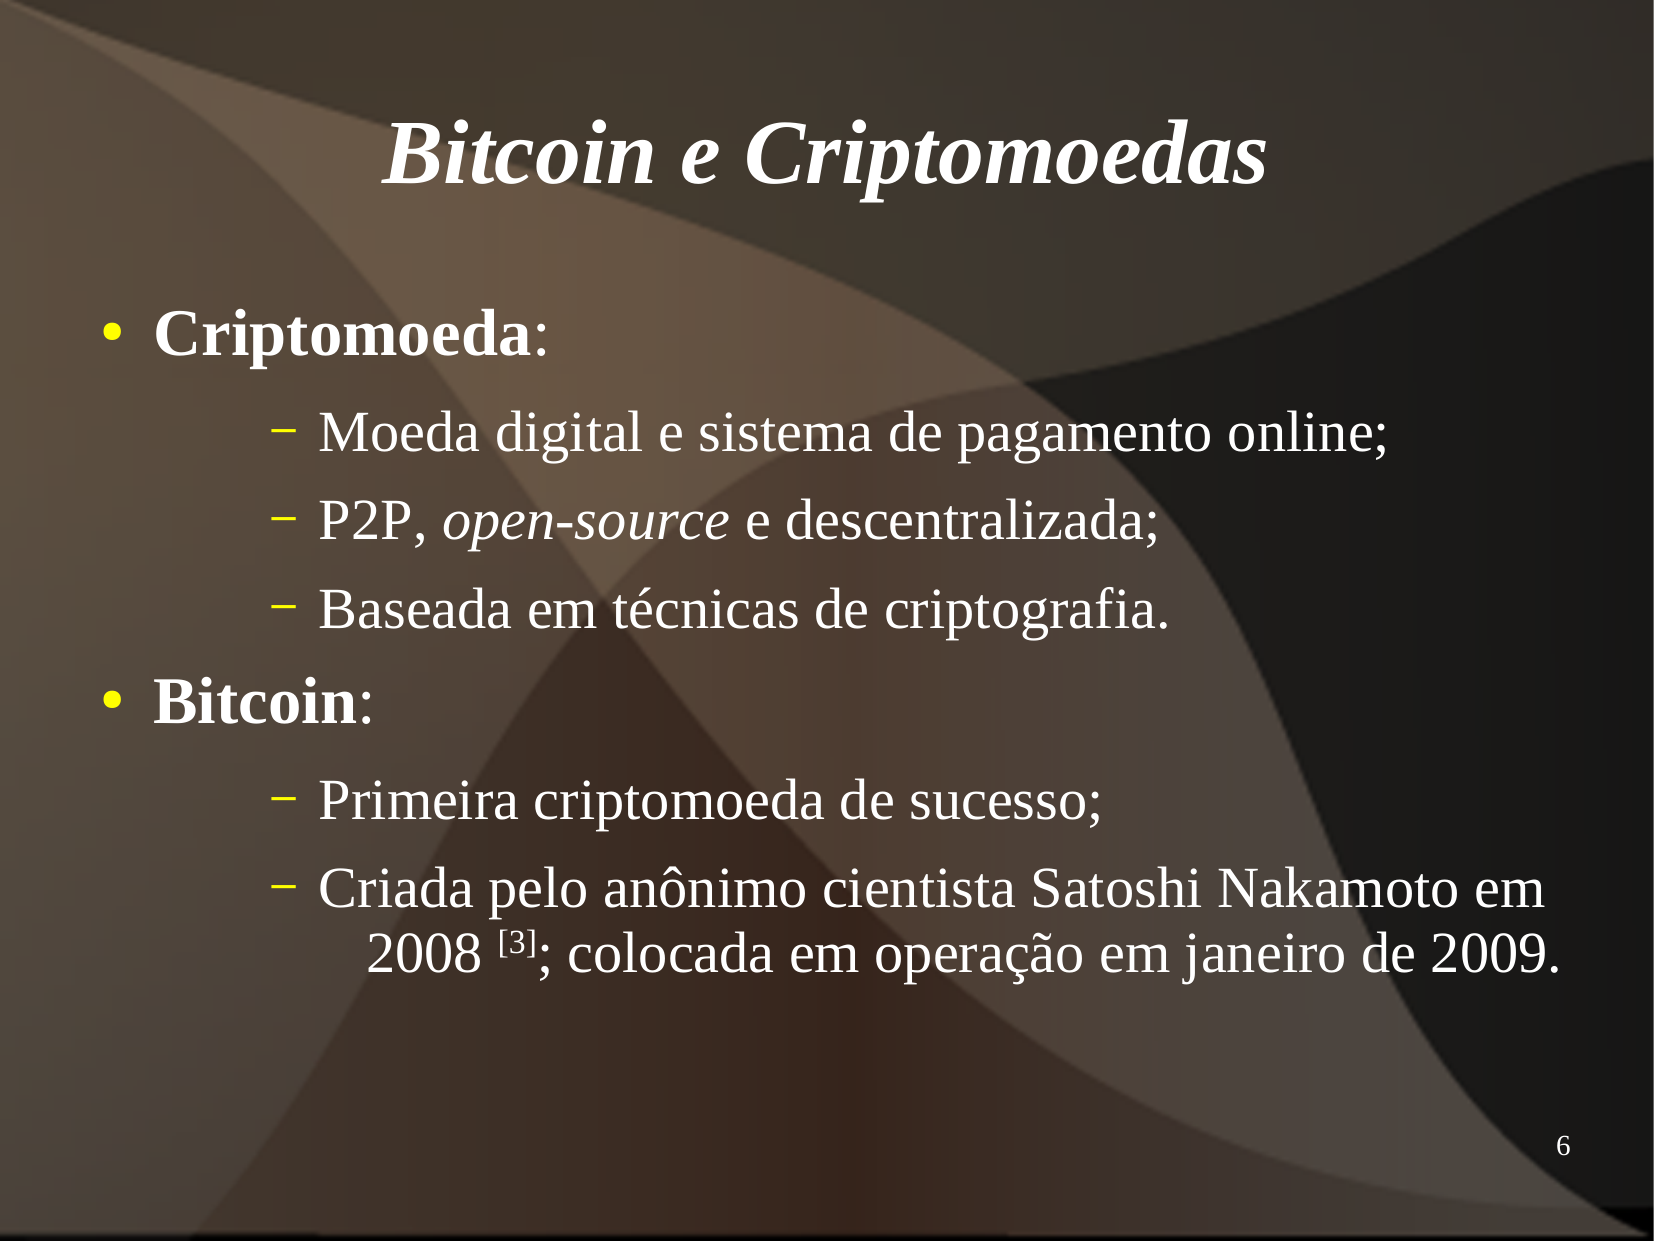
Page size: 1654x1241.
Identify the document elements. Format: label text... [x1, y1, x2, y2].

picture [0, 0, 1654, 1241]
title Bitcoin e Criptomoedas [82, 49, 1571, 257]
list Criptomoeda: Moeda digital e sistema de pagamento online; P2P, open-source e descentralizada; Baseada em técnicas de criptografia. Bitcoin: Primeira criptomoeda de sucesso; Criada pelo anônimo cientista Satoshi Nakamoto em 2008 [3]; colocada em operação em janeiro de 2009. [82, 296, 1571, 1016]
